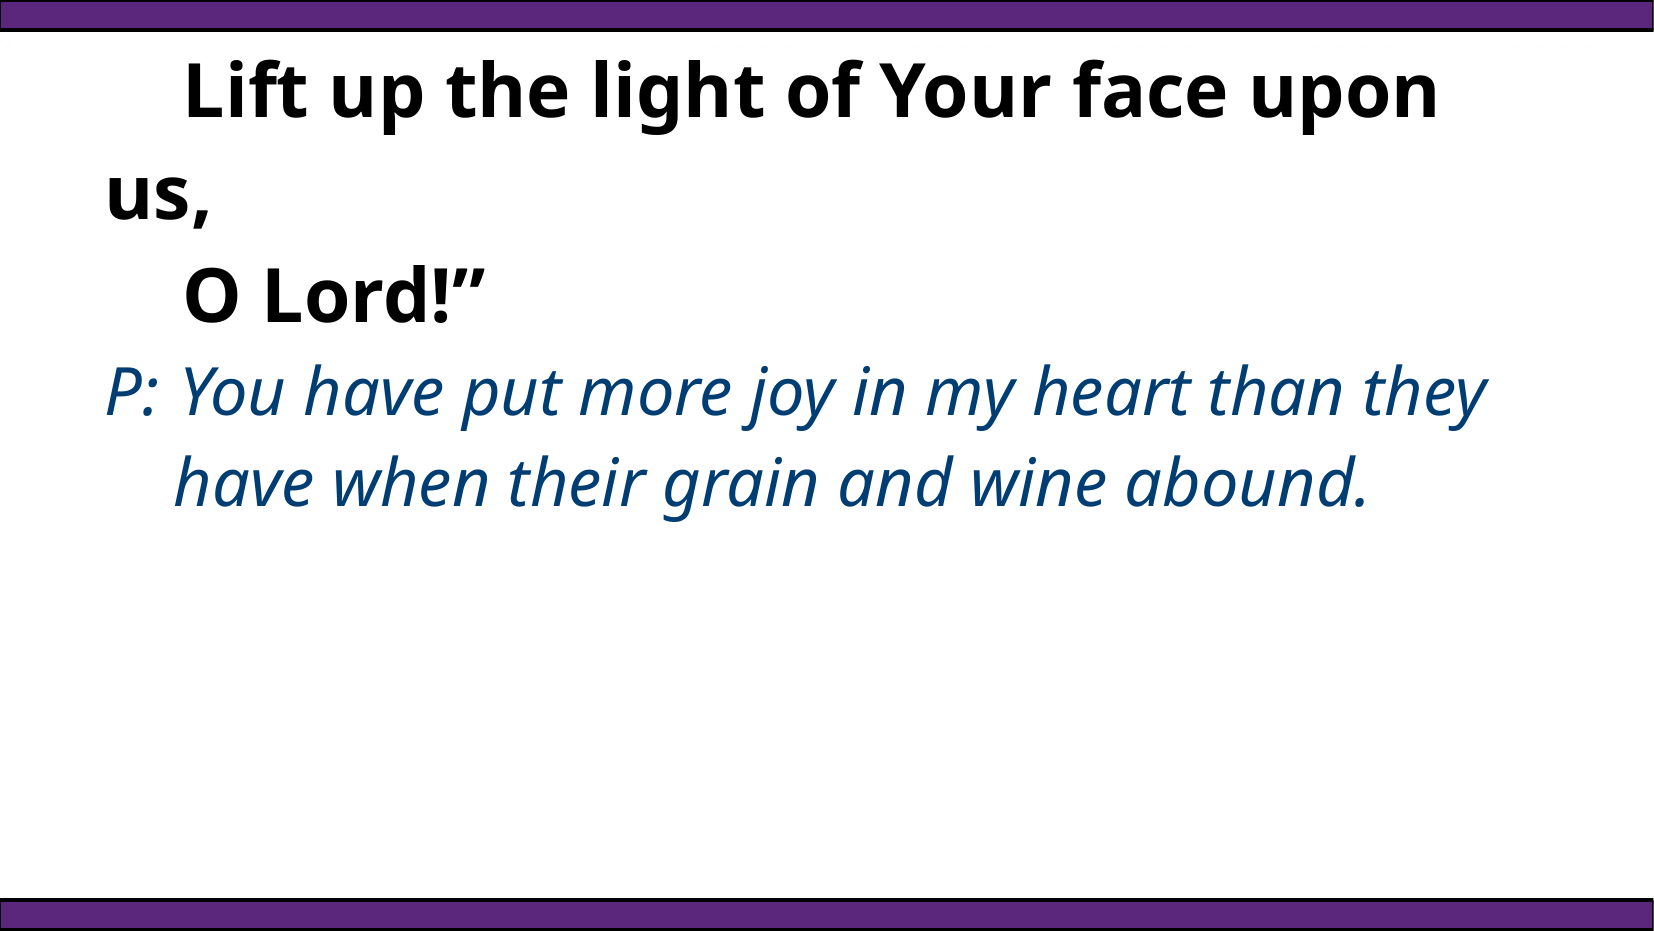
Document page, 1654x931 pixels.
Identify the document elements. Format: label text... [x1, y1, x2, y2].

text_box Lift up the light of Your face upon us, O Lord!” P: You have put more joy in my heart than they have when their grain and wine abound. [90, 30, 1576, 422]
text_box [0, 900, 1654, 931]
picture [0, 31, 1654, 900]
text_box [0, 0, 1654, 31]
